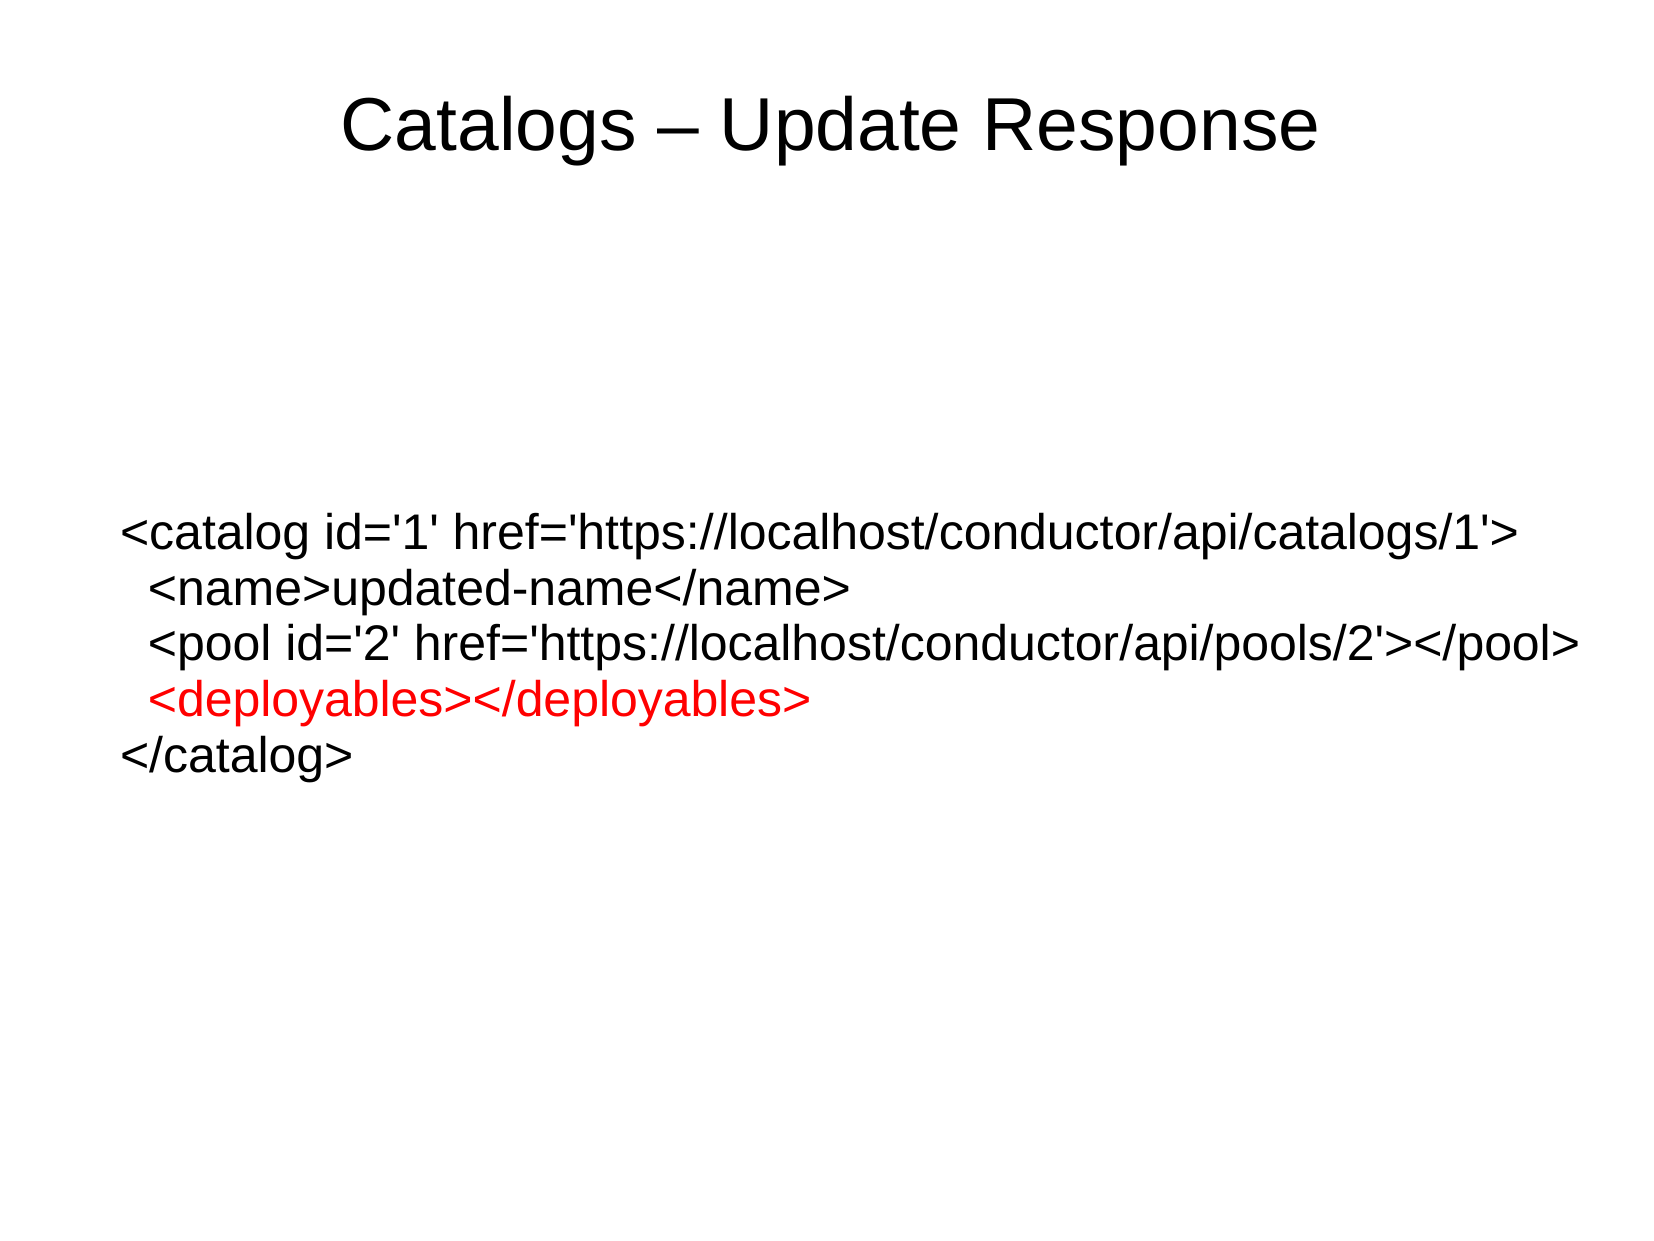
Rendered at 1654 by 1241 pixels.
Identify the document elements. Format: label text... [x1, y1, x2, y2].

subtitle <catalog id='1' href='https://localhost/conductor/api/catalogs/1'> <name>updated-name</name> <pool id='2' href='https://localhost/conductor/api/pools/2'></pool> <deployables></deployables> </catalog> [119, 339, 1636, 1059]
title Catalogs – Update Response [86, 62, 1576, 271]
